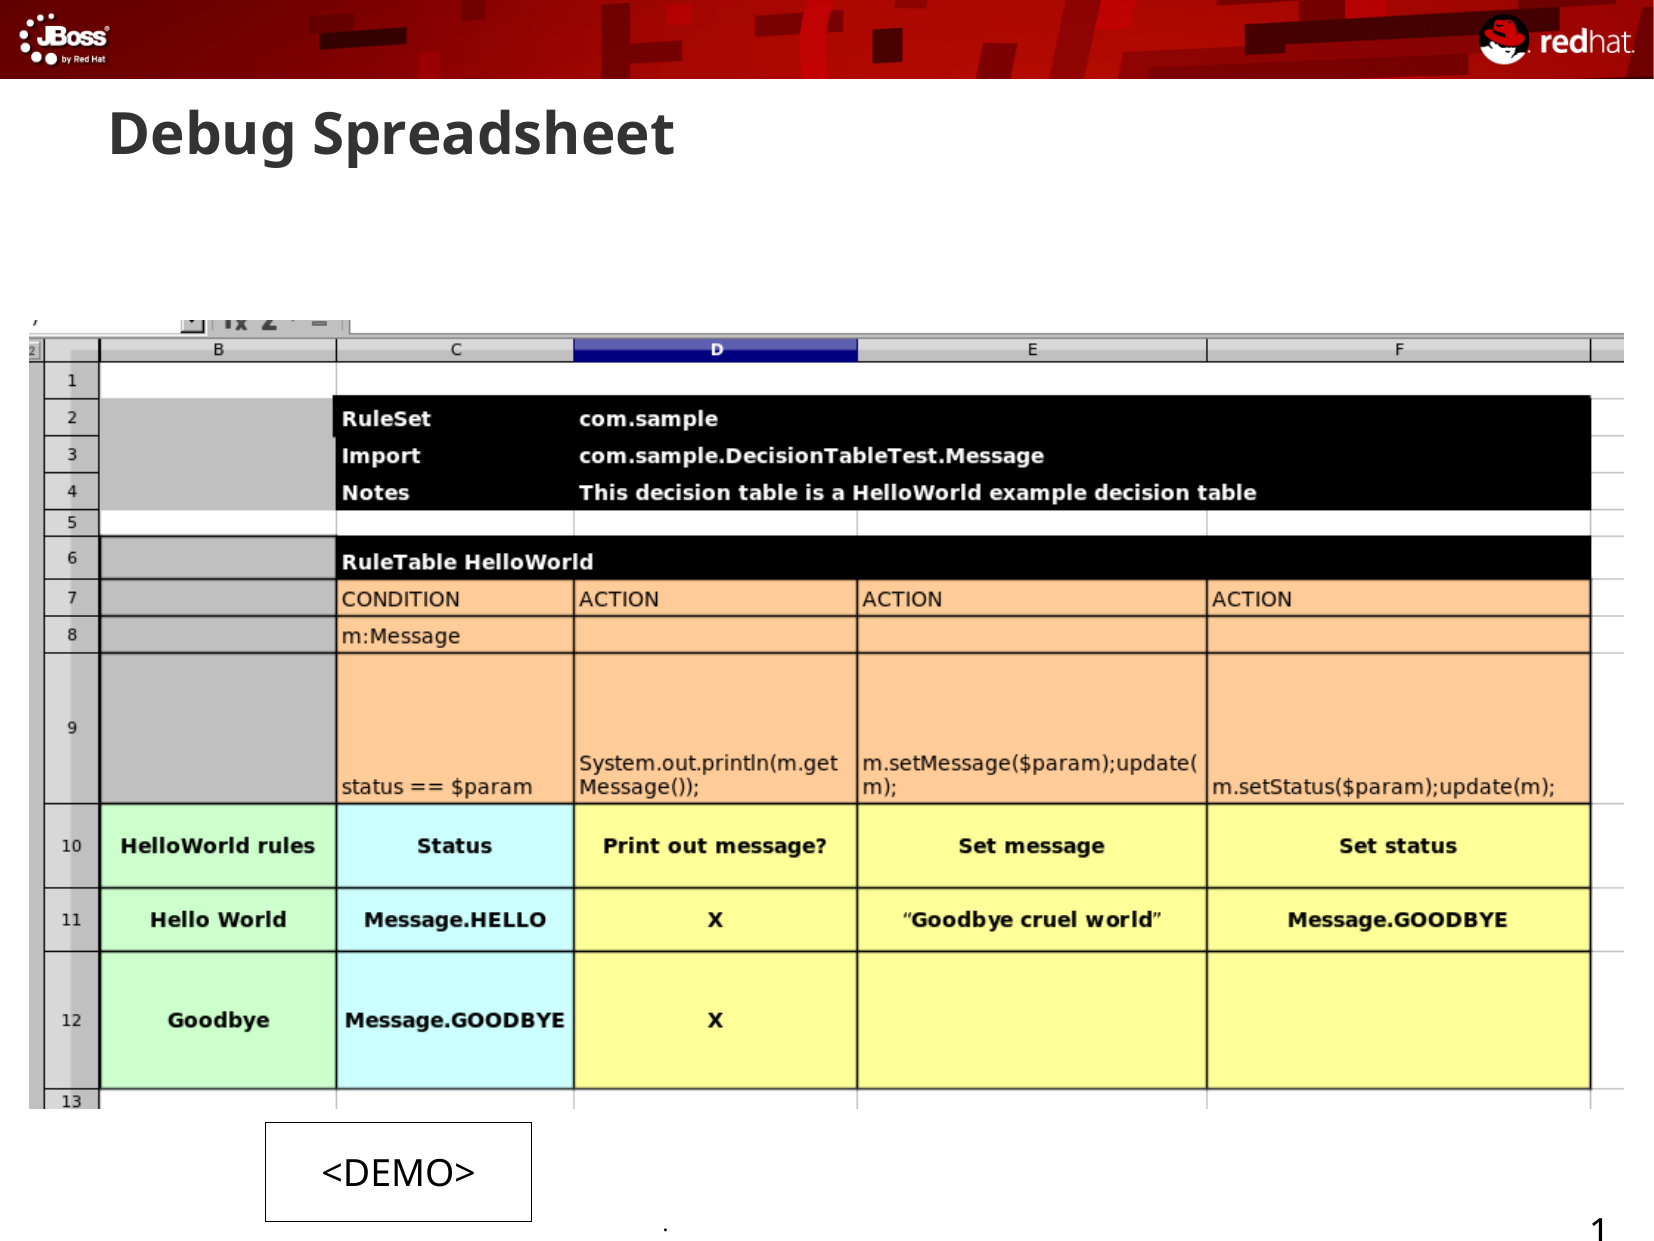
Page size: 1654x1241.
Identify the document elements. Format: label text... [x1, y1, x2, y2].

title Debug Spreadsheet [107, 70, 1329, 193]
picture [29, 320, 1624, 1109]
text_box <DEMO> [265, 1122, 532, 1214]
picture [0, 0, 1654, 79]
